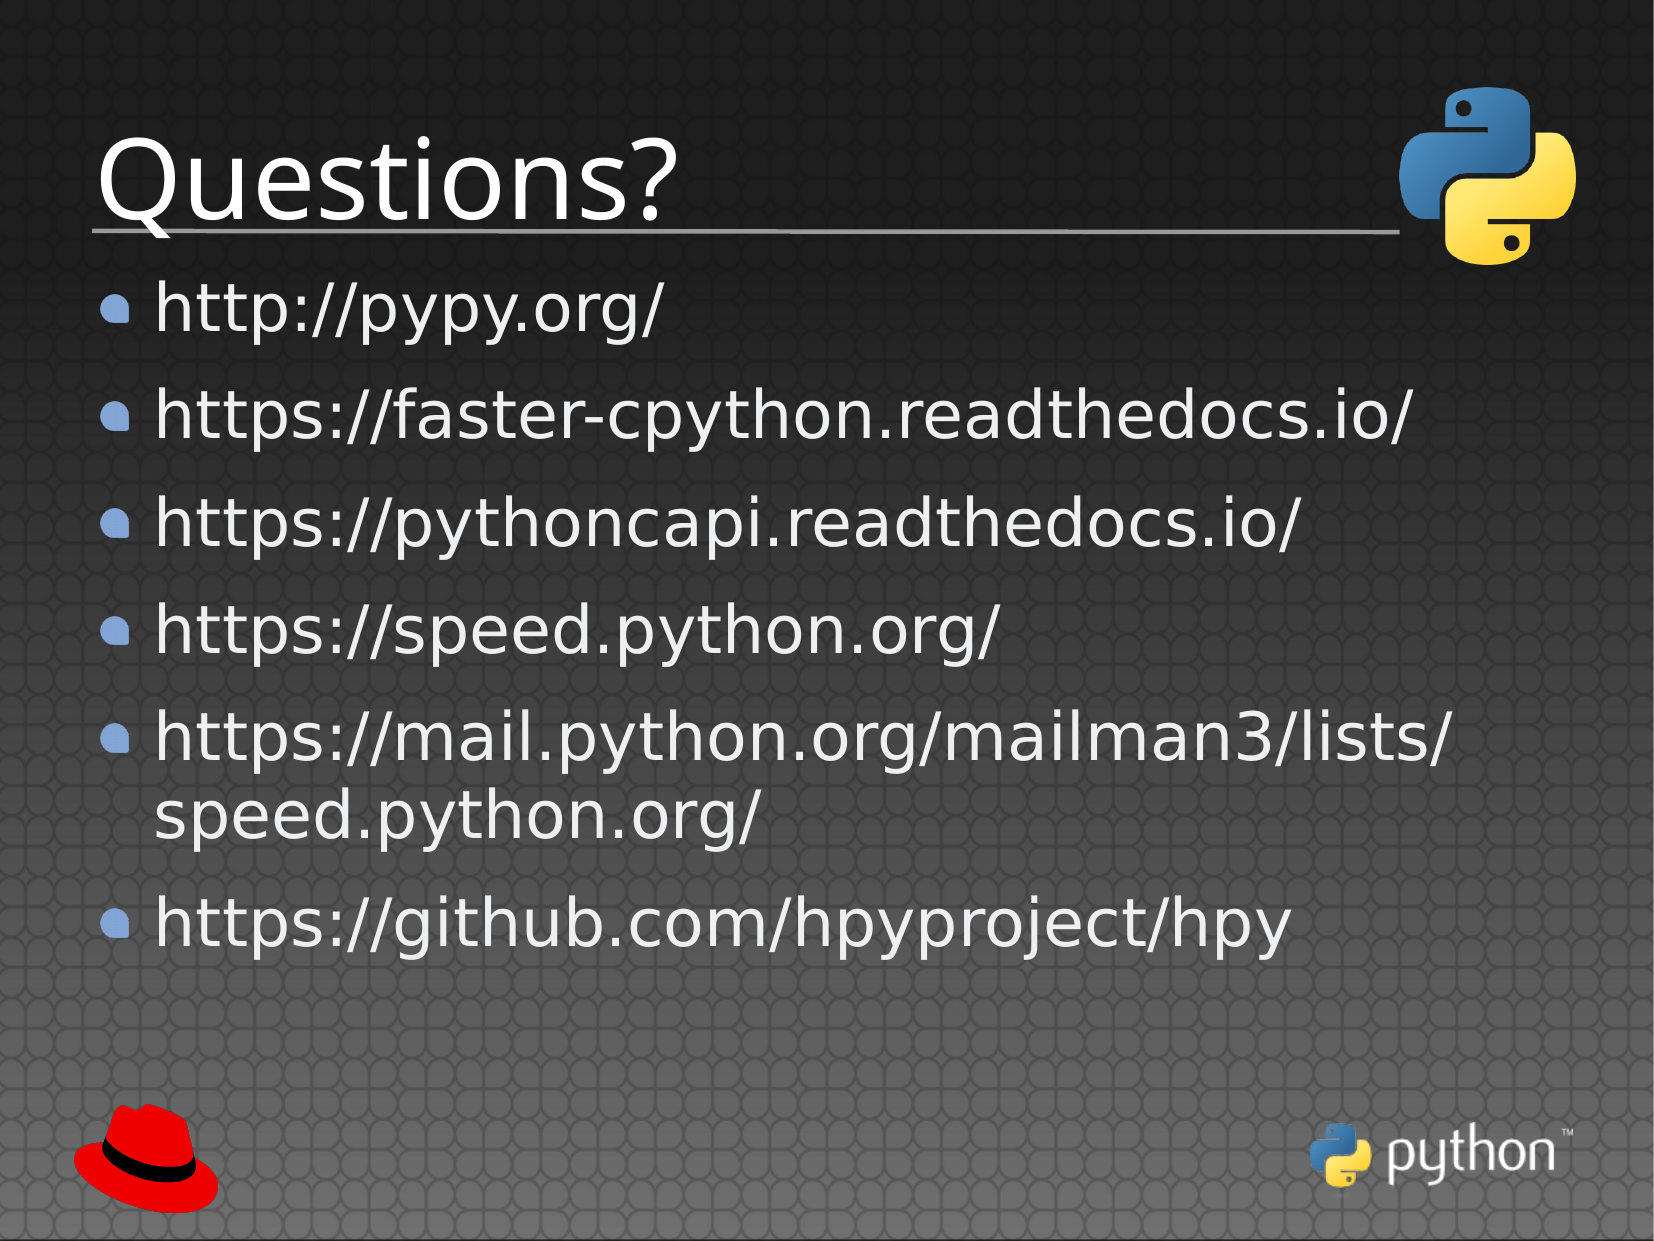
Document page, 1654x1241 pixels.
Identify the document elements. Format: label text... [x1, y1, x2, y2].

list http://pypy.org/ https://faster-cpython.readthedocs.io/ https://pythoncapi.readthedocs.io/ https://speed.python.org/ https://mail.python.org/mailman3/lists/speed.python.org/ https://github.com/hpyproject/hpy [82, 269, 1573, 1118]
picture [0, 0, 1654, 1241]
title Questions? [94, 100, 1426, 251]
